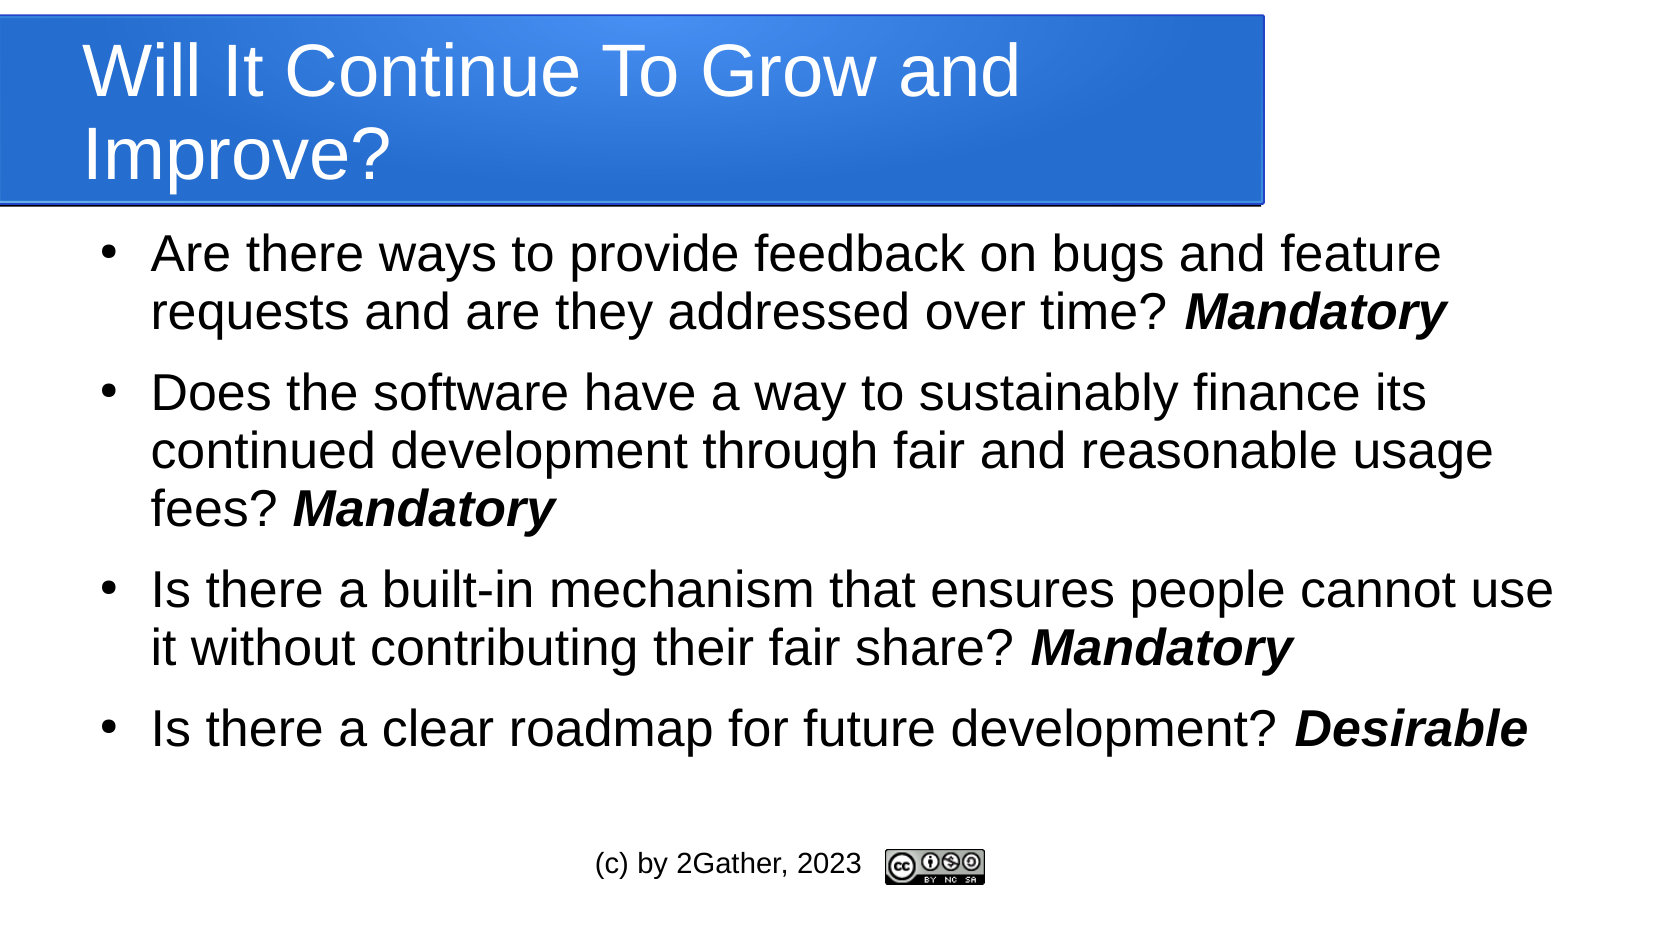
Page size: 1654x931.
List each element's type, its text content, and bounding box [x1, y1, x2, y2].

list Are there ways to provide feedback on bugs and feature requests and are they addressed over time? Mandatory Does the software have a way to sustainably finance its continued development through fair and reasonable usage fees? Mandatory Is there a built-in mechanism that ensures people cannot use it without contributing their fair share? Mandatory Is there a clear roadmap for future development? Desirable [82, 224, 1571, 764]
picture [885, 849, 985, 885]
title Will It Continue To Grow and Improve? [82, 29, 1235, 196]
